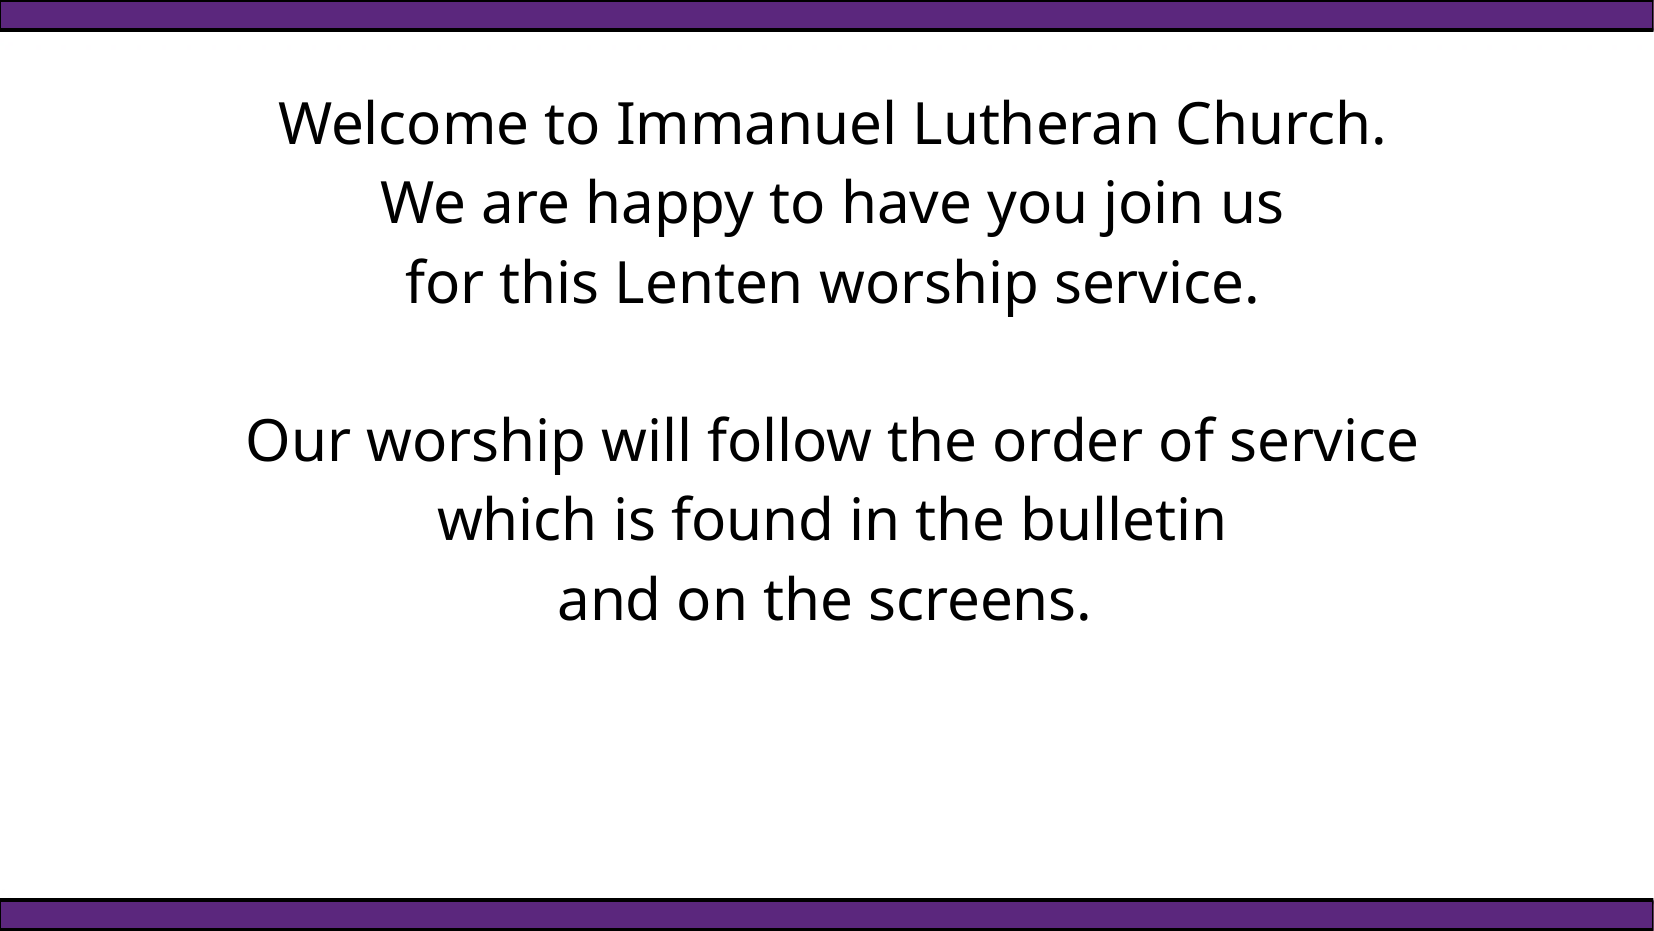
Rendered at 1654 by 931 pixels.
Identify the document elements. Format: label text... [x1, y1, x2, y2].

picture [0, 31, 1654, 900]
text_box Welcome to Immanuel Lutheran Church. We are happy to have you join us for this Lenten worship service. Our worship will follow the order of service which is found in the bulletin and on the screens. [75, 75, 1591, 631]
text_box [0, 900, 1654, 931]
text_box [0, 0, 1654, 31]
